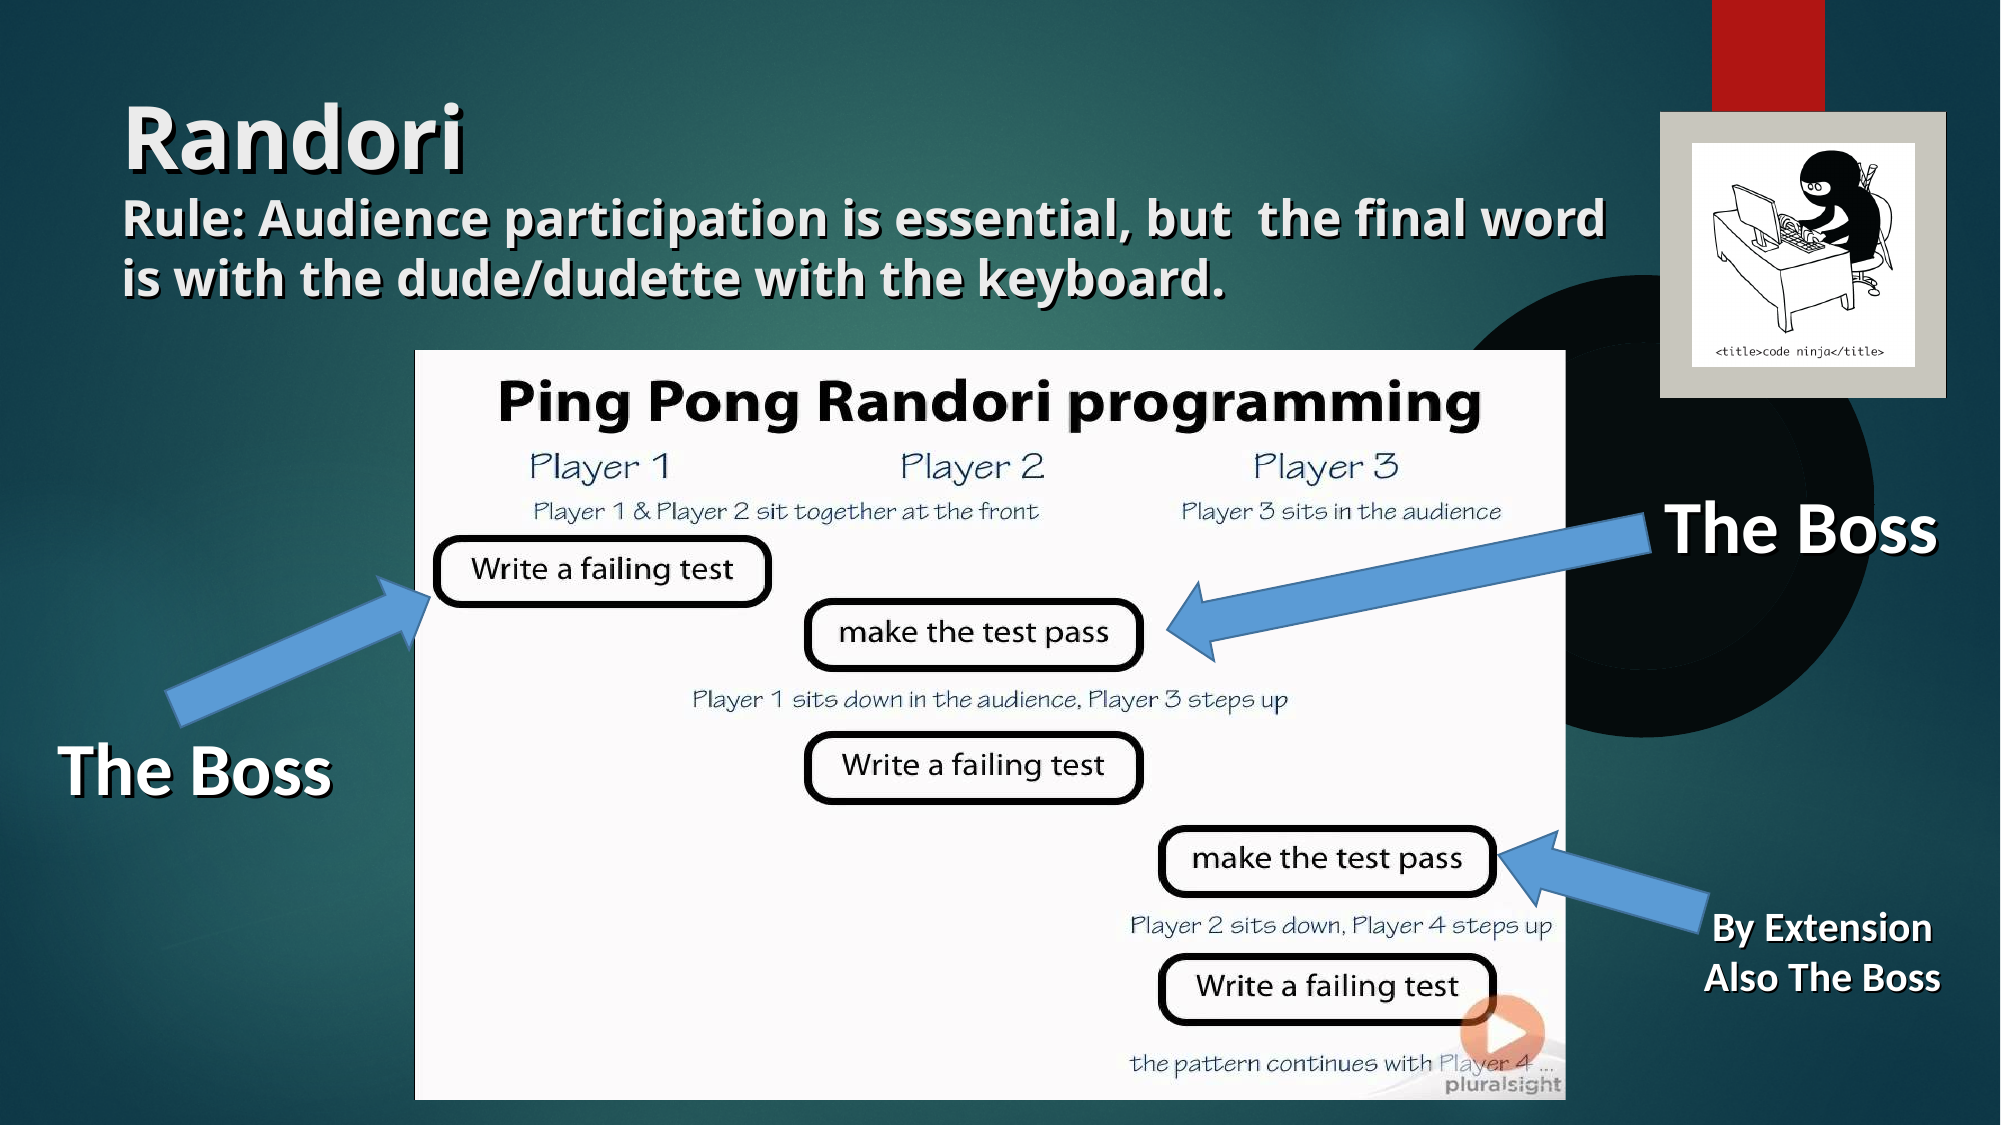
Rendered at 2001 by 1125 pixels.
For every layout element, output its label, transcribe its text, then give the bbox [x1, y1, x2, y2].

picture [0, 0, 2001, 1125]
text_box The Boss [0, 713, 425, 818]
text_box The Boss [1604, 471, 2000, 576]
title Randori Rule: Audience participation is essential, but the final word is with the dude/dudette with the keyboard. [106, 74, 1649, 305]
text_box [1498, 831, 1708, 930]
text_box By Extension Also The Boss [1685, 893, 1960, 1008]
text_box [1167, 521, 1604, 661]
text_box [165, 576, 430, 713]
picture [1691, 143, 1916, 367]
